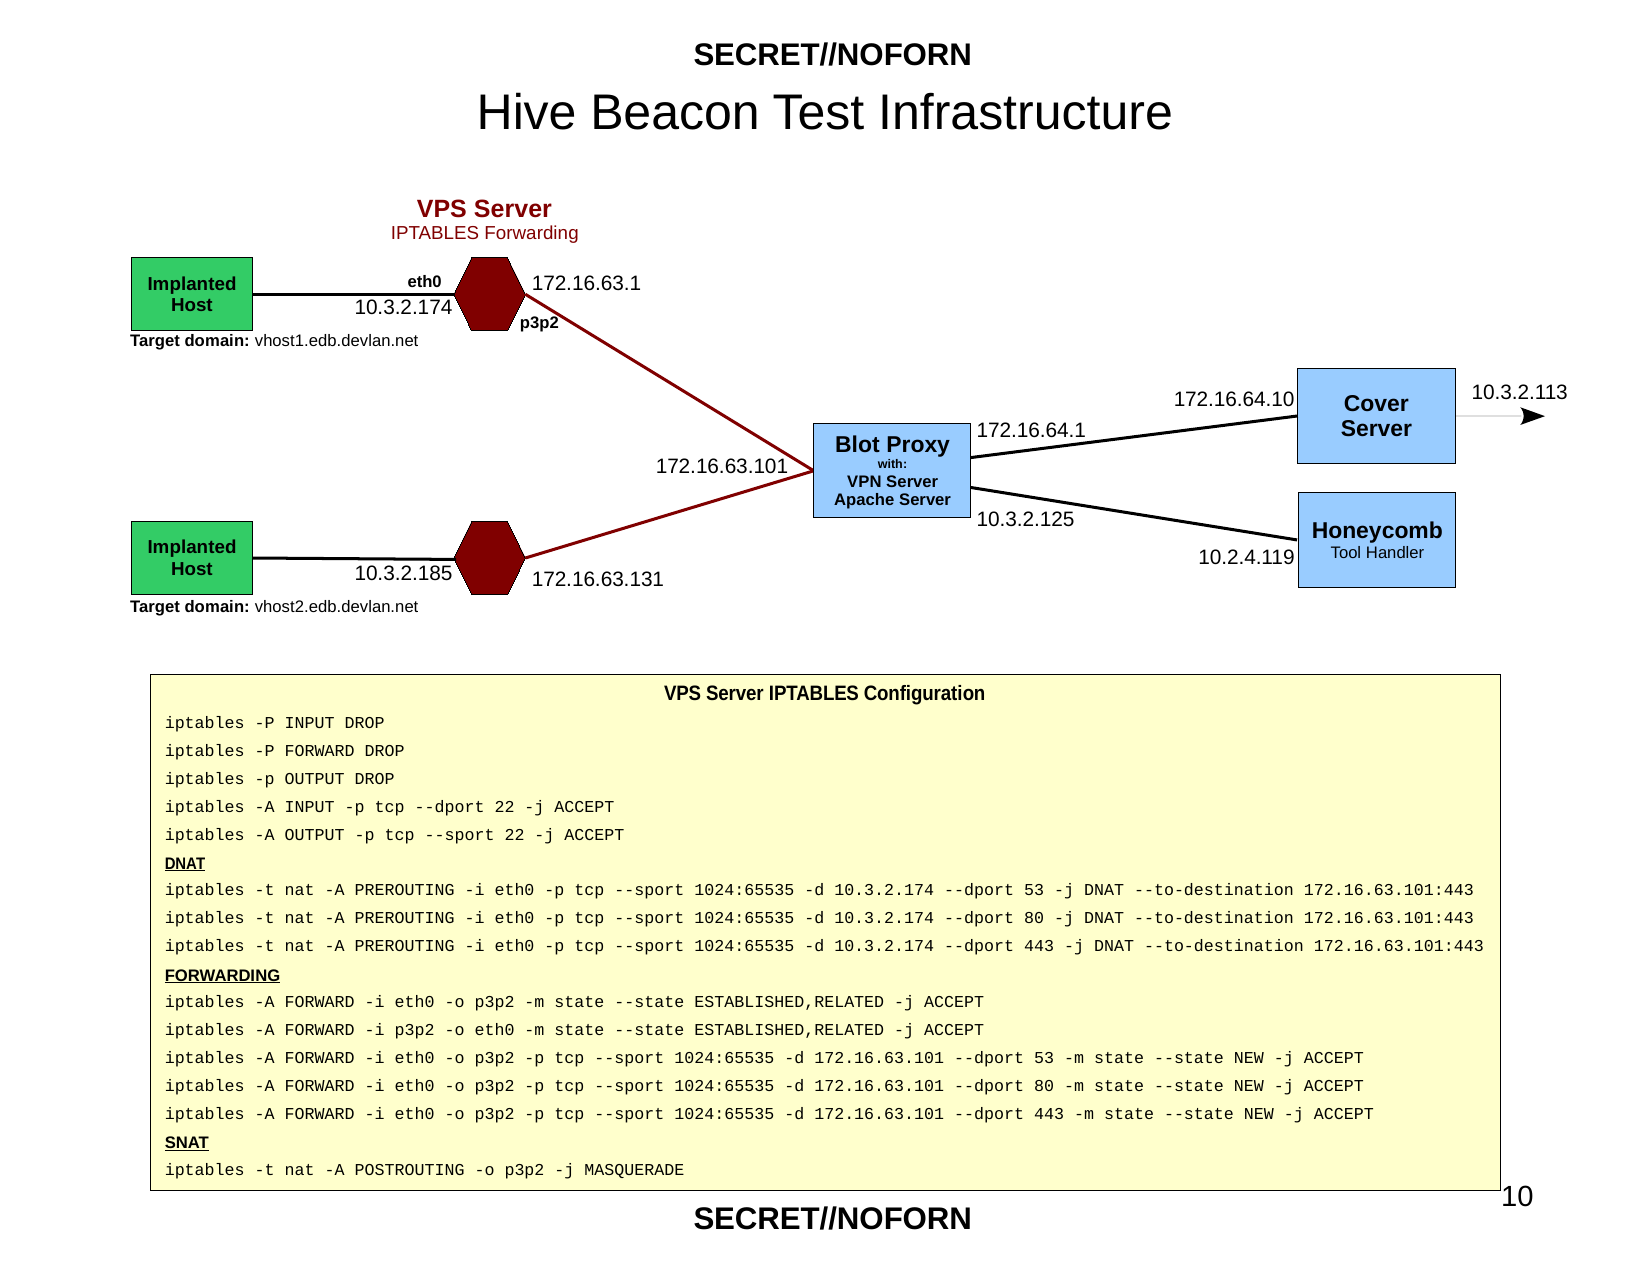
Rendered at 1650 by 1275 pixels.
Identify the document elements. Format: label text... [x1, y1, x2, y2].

text_box 172.16.63.101 [641, 447, 803, 486]
text_box 172.16.64.1 [961, 411, 1101, 450]
text_box Target domain: vhost2.edb.devlan.net [115, 589, 434, 624]
text_box 172.16.63.1 [517, 264, 656, 303]
title Hive Beacon Test Infrastructure [116, 81, 1534, 143]
text_box SECRET//NOFORN [678, 29, 1002, 80]
text_box 10.2.4.119 [1183, 538, 1310, 577]
text_box Blot Proxy with: VPN Server Apache Server [819, 424, 966, 517]
text_box Cover Server [1326, 383, 1427, 449]
text_box p3p2 [505, 306, 574, 340]
text_box VPS Server IPTABLES Forwarding [376, 187, 604, 252]
text_box [131, 257, 253, 331]
text_box [1298, 492, 1456, 510]
text_box 10.3.2.113 [1456, 372, 1583, 412]
text_box eth0 [392, 264, 457, 299]
text_box Implanted Host [132, 265, 252, 323]
text_box Implanted Host [132, 529, 252, 587]
text_box SECRET//NOFORN [678, 1194, 1002, 1244]
text_box 10.3.2.174 [339, 288, 468, 327]
text_box [813, 423, 971, 518]
text_box 172.16.63.131 [517, 560, 680, 599]
text_box [1298, 570, 1456, 588]
text_box 10.3.2.185 [339, 553, 468, 593]
text_box Honeycomb Tool Handler [1297, 510, 1458, 570]
text_box VPS Server IPTABLES Configuration iptables -P INPUT DROP iptables -P FORWARD DROP iptables -p OUTPUT DROP iptables -A INPUT -p tcp --dport 22 -j ACCEPT iptables -A OUTPUT -p tcp --sport 22 -j ACCEPT DNAT iptables -t nat -A PREROUTING -i eth0 -p tcp --sport 1024:65535 -d 10.3.2.174 --dport 53 -j DNAT --to-destination 172.16.63.101:443 iptables -t nat -A PREROUTING -i eth0 -p tcp --sport 1024:65535 -d 10.3.2.174 --dport 80 -j DNAT --to-destination 172.16.63.101:443 iptables -t nat -A PREROUTING -i eth0 -p tcp --sport 1024:65535 -d 10.3.2.174 --dport 443 -j DNAT --to-destination 172.16.63.101:443 FORWARDING iptables -A FORWARD -i eth0 -o p3p2 -m state --state ESTABLISHED,RELATED -j ACCEPT iptables -A FORWARD -i p3p2 -o eth0 -m state --state ESTABLISHED,RELATED -j ACCEPT iptables -A FORWARD -i eth0 -o p3p2 -p tcp --sport 1024:65535 -d 172.16.63.101 --dport 53 -m state --state NEW -j ACCEPT iptables -A FORWARD -i eth0 -o p3p2 -p tcp --sport 1024:65535 -d 172.16.63.101 --dport 80 -m state --state NEW -j ACCEPT iptables -A FORWARD -i eth0 -o p3p2 -p tcp --sport 1024:65535 -d 172.16.63.101 --dport 443 -m state --state NEW -j ACCEPT SNAT iptables -t nat -A POSTROUTING -o p3p2 -j MASQUERADE [150, 674, 1501, 1191]
text_box [456, 521, 525, 595]
text_box 172.16.64.10 [1159, 380, 1310, 419]
text_box Target domain: vhost1.edb.devlan.net [115, 323, 434, 358]
text_box [457, 257, 522, 331]
text_box [1297, 368, 1456, 464]
text_box [131, 521, 253, 595]
text_box 10.3.2.125 [961, 500, 1090, 539]
